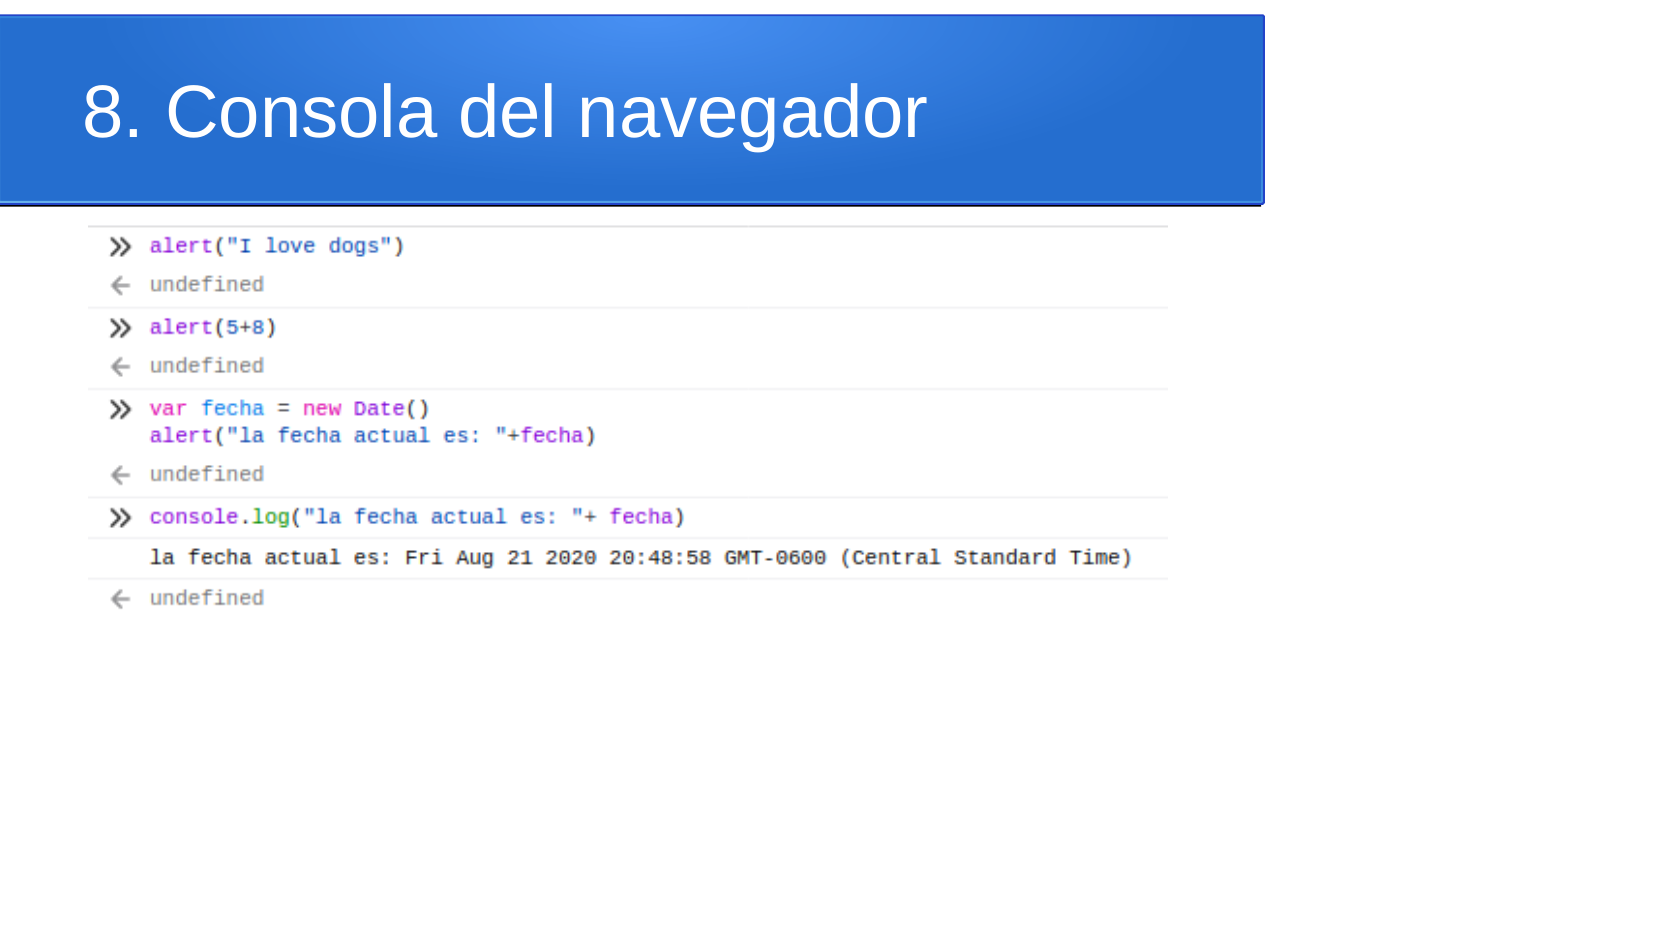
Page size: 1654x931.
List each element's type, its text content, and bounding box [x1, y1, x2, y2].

picture [88, 224, 1168, 616]
title 8. Consola del navegador [82, 35, 1235, 189]
